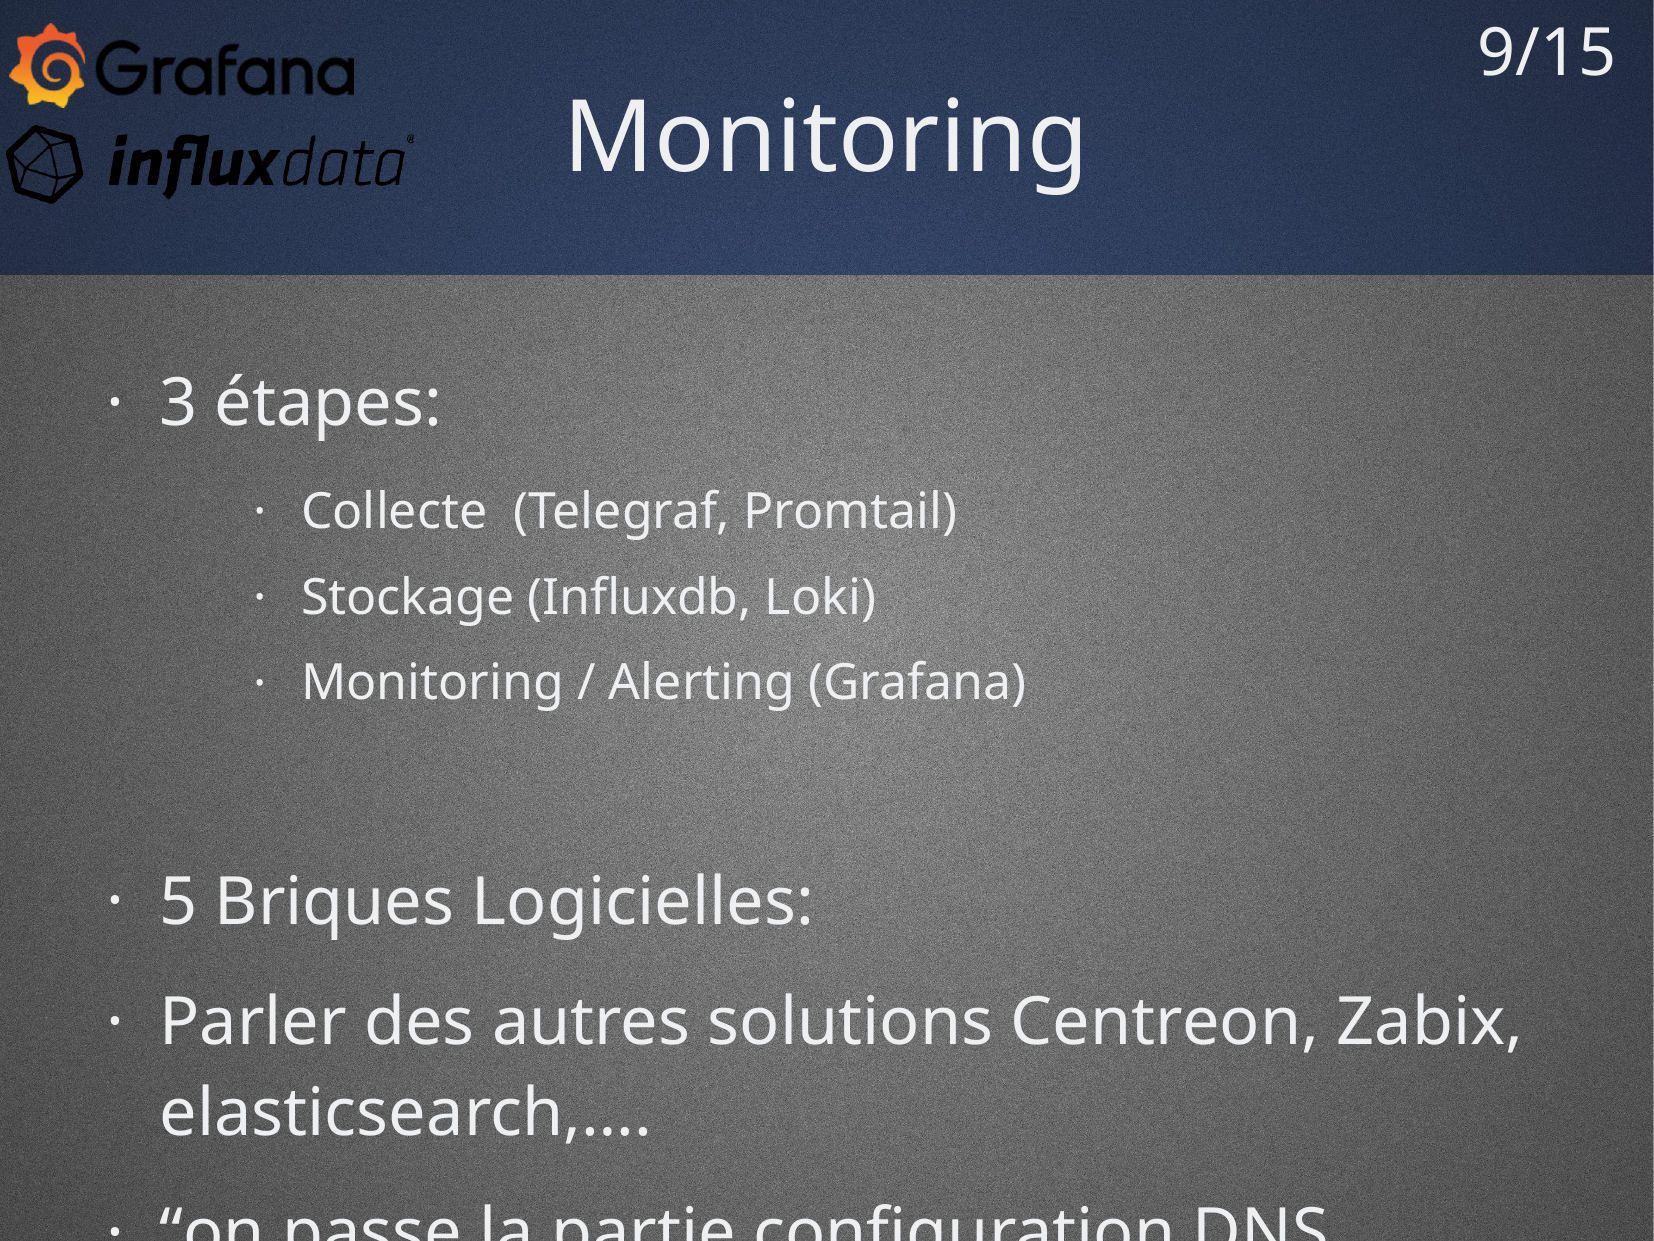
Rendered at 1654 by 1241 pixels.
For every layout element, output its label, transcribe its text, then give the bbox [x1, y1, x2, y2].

list 3 étapes: Collecte (Telegraf, Promtail) Stockage (Influxdb, Loki) Monitoring / Alerting (Grafana) 5 Briques Logicielles: Parler des autres solutions Centreon, Zabix, elasticsearch,…. “on passe la partie configuration DNS, vSphere,...” [88, 354, 1565, 1241]
picture [0, 0, 1654, 1241]
list 9/15 [1371, 4, 1652, 83]
title Monitoring [88, 29, 1565, 237]
